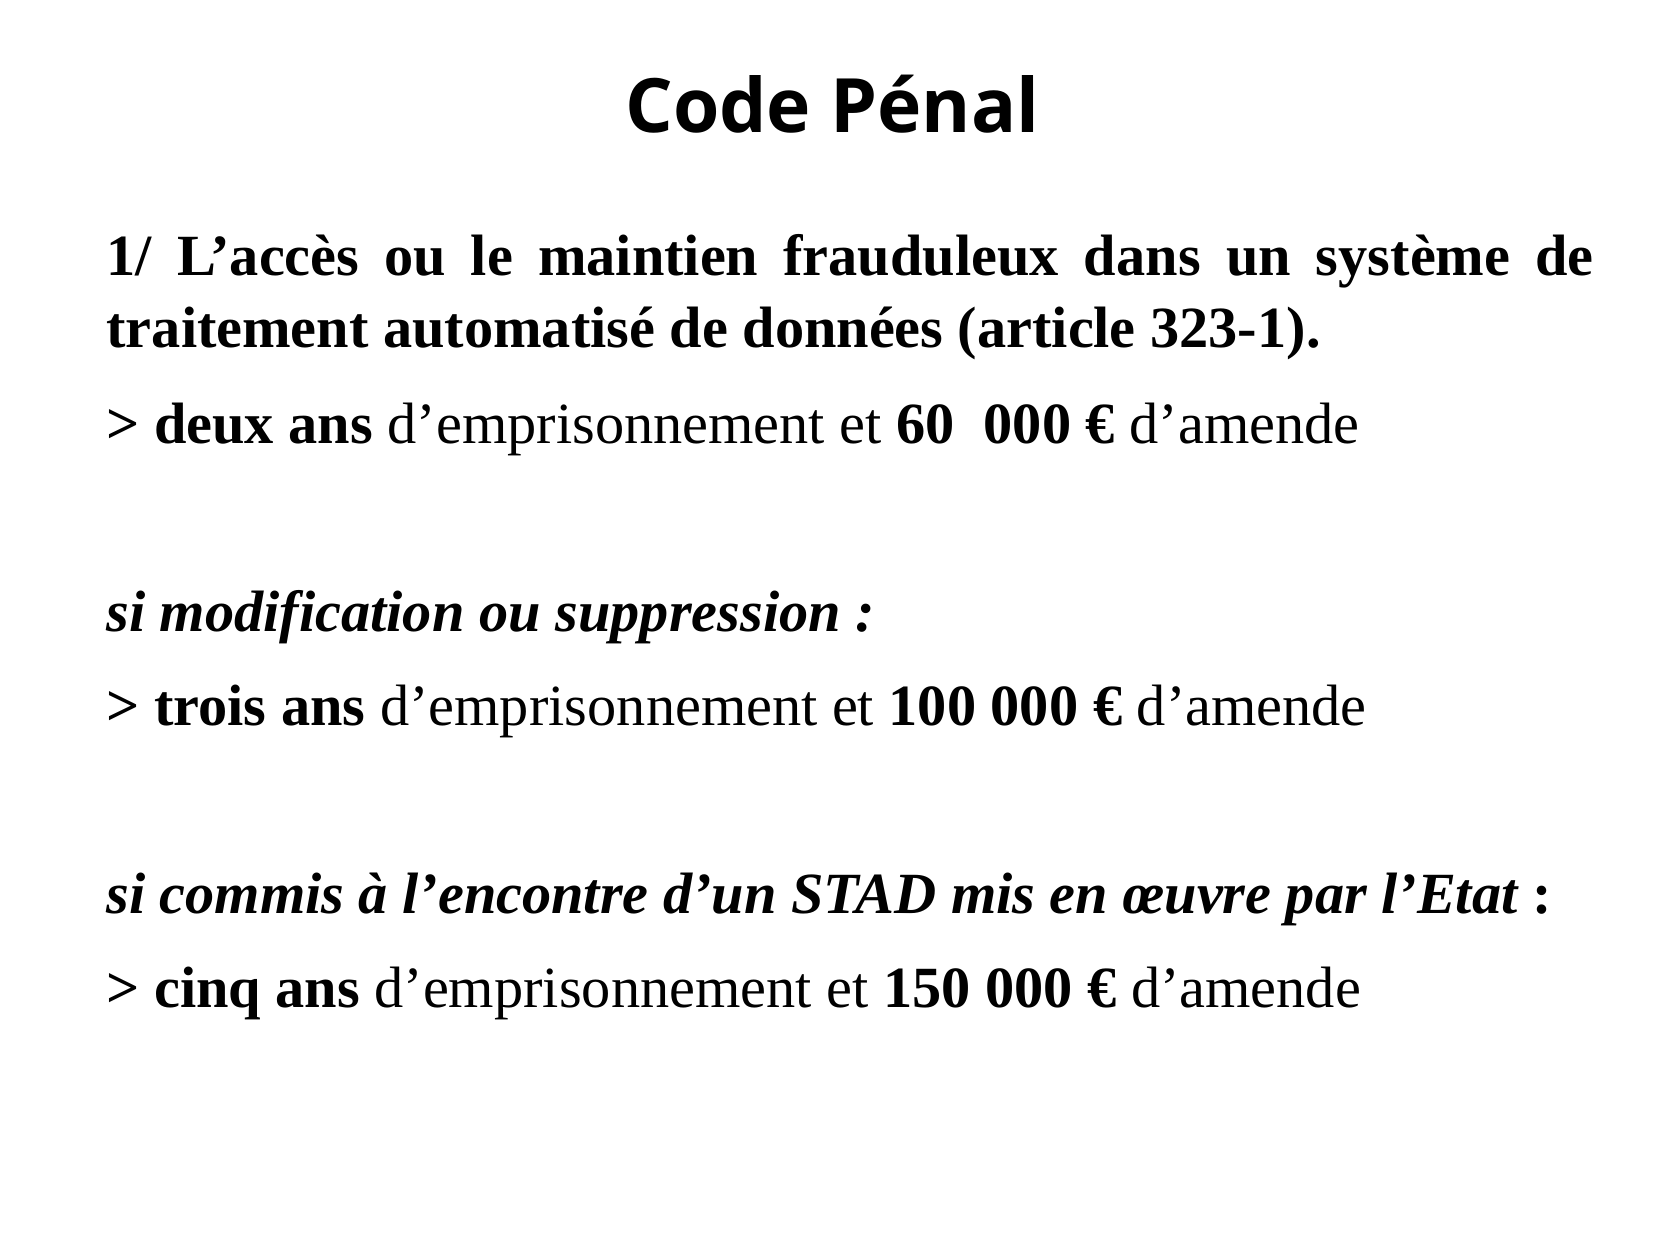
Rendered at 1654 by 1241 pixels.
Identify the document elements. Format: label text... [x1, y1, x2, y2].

title Code Pénal [88, 0, 1577, 208]
list 1/ L’accès ou le maintien frauduleux dans un système de traitement automatisé de données (article 323-1). > deux ans d’emprisonnement et 60 000 € d’amende si modification ou suppression : > trois ans d’emprisonnement et 100 000 € d’amende si commis à l’encontre d’un STAD mis en œuvre par l’Etat : > cinq ans d’emprisonnement et 150 000 € d’amende [106, 222, 1595, 1241]
